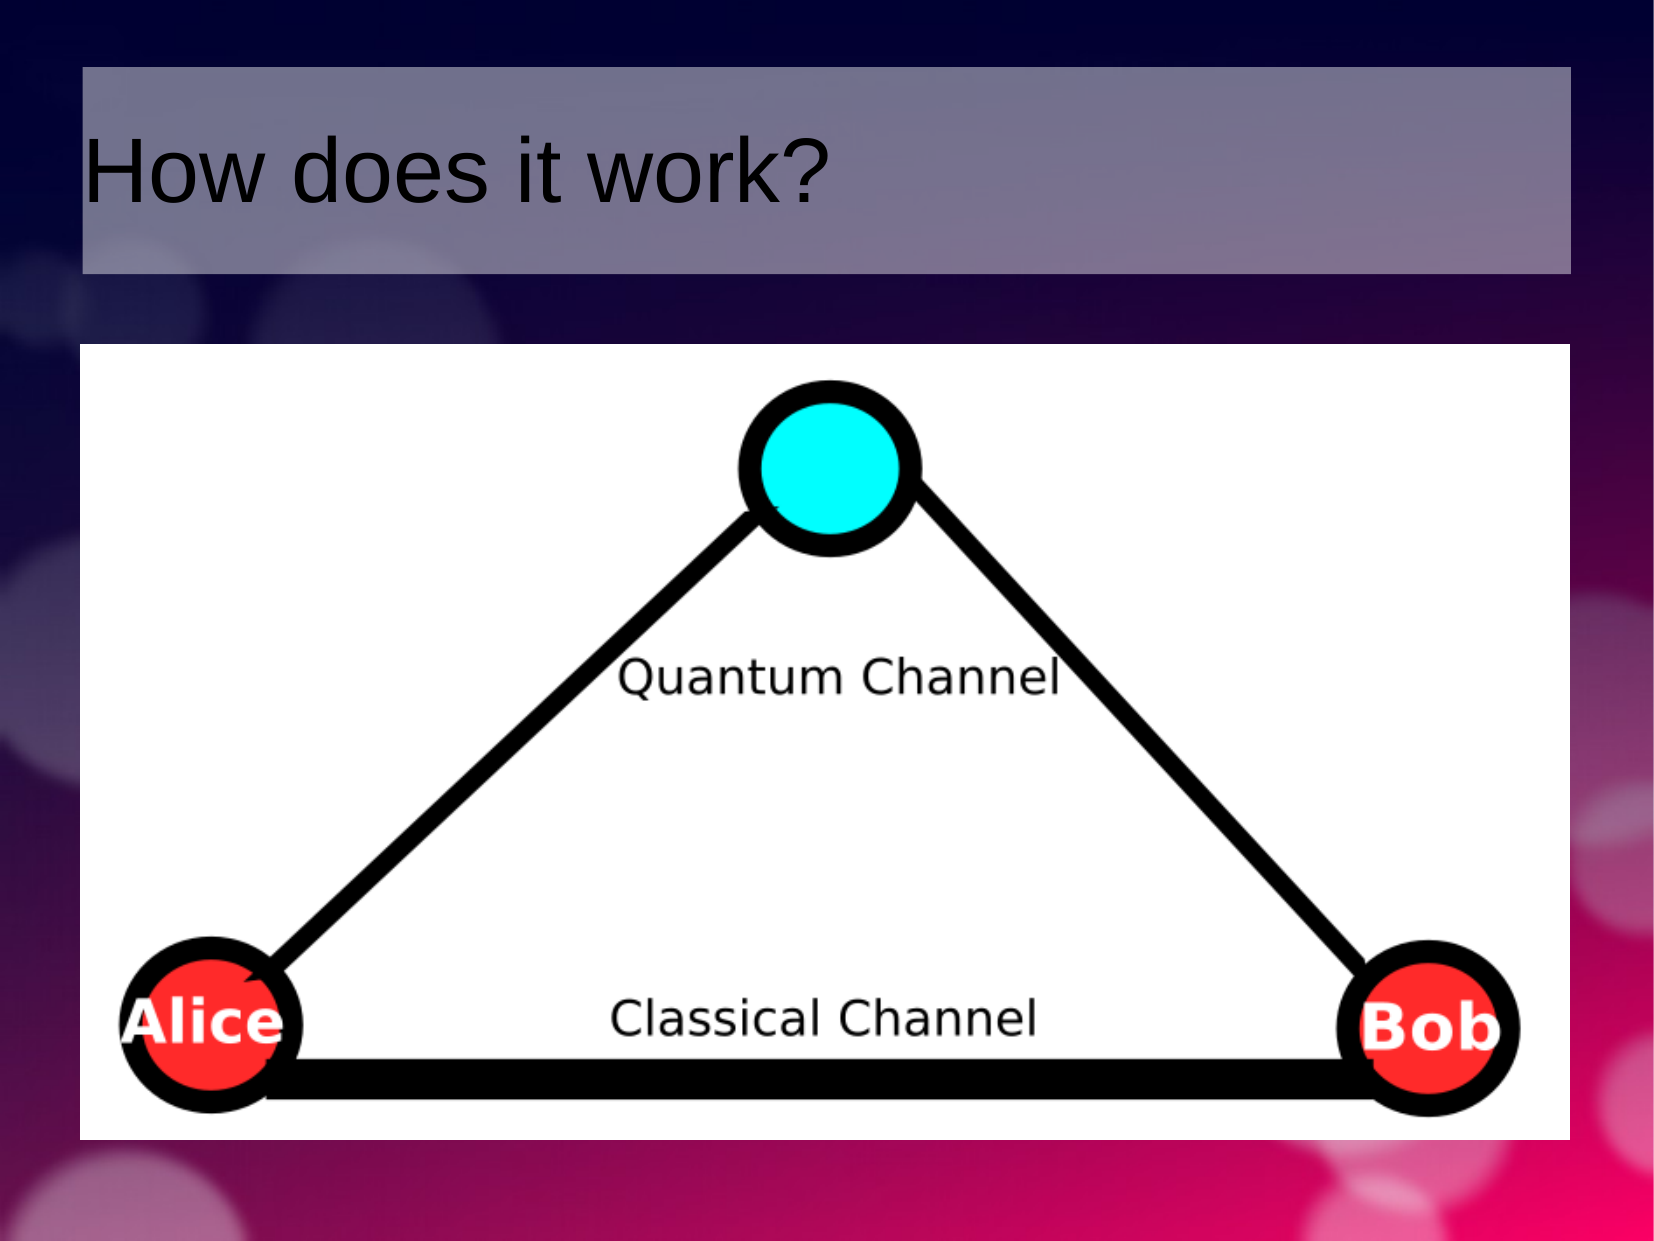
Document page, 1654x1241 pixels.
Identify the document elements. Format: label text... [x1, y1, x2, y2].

title How does it work? [82, 67, 1571, 275]
picture [0, 0, 1654, 1241]
